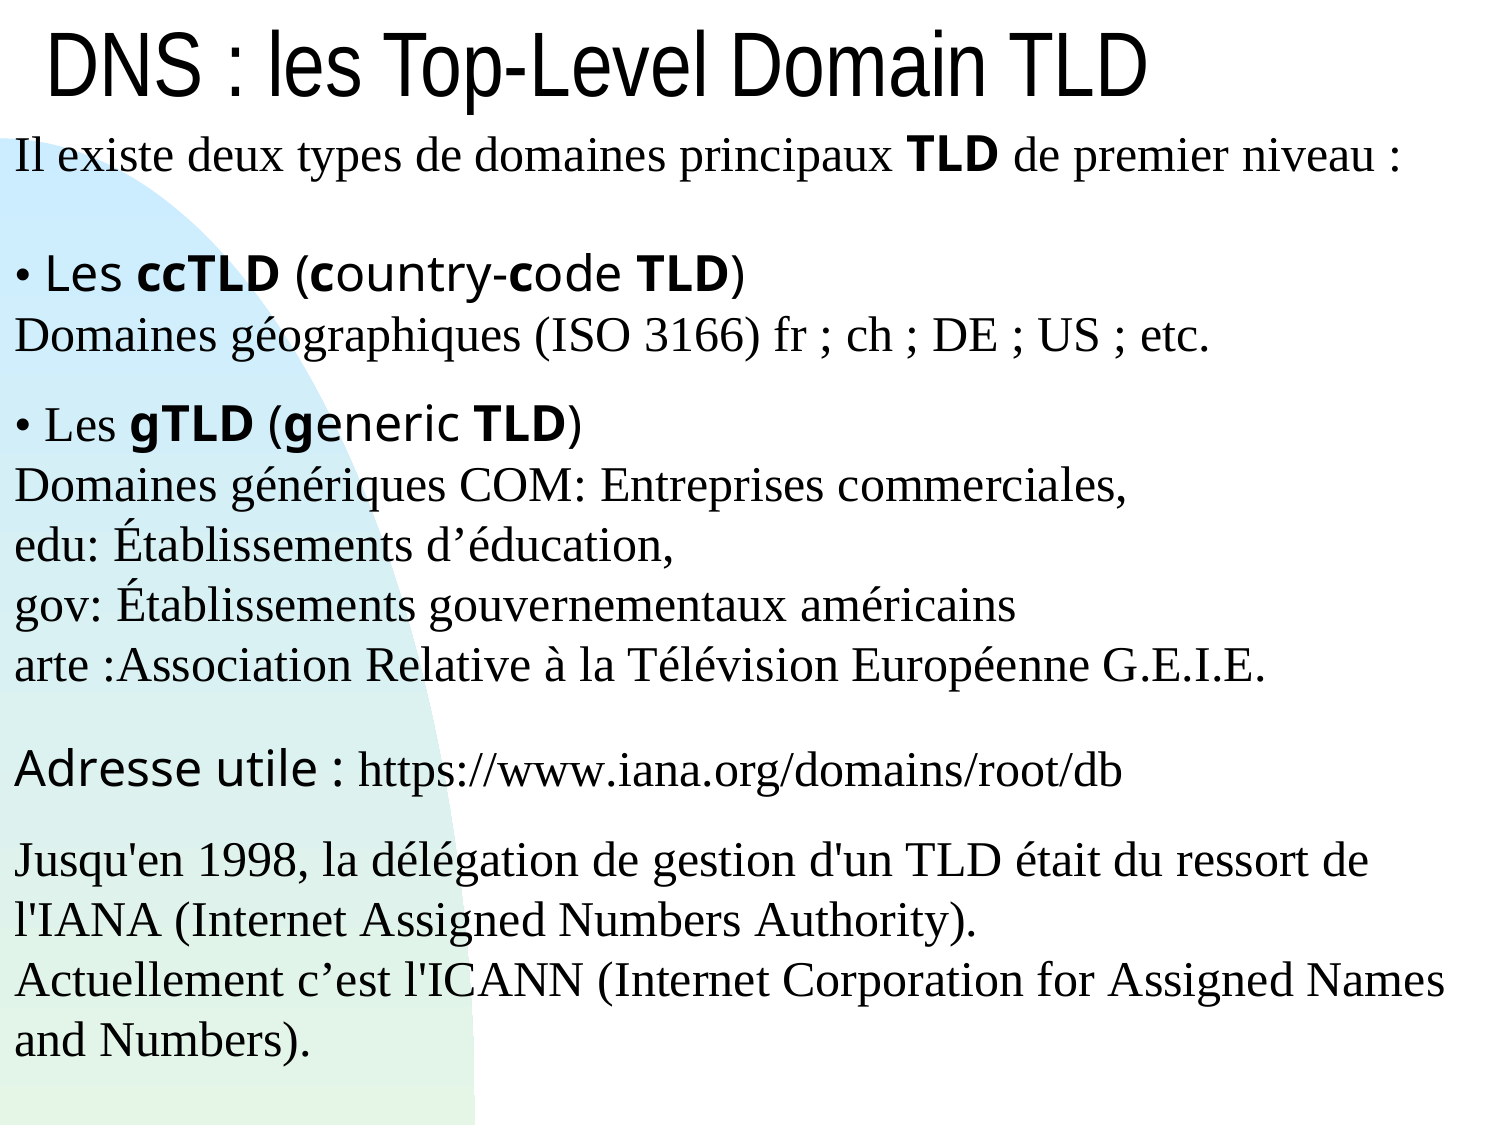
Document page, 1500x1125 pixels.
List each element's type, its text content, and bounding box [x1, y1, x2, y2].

text_box Il existe deux types de domaines principaux TLD de premier niveau : • Les ccTLD (country-code TLD) Domaines géographiques (ISO 3166) fr ; ch ; DE ; US ; etc. • Les gTLD (generic TLD) Domaines génériques COM: Entreprises commerciales, edu: Établissements d’éducation, gov: Établissements gouvernementaux américains arte :Association Relative à la Télévision Européenne G.E.I.E. Adresse utile : https://www.iana.org/domains/root/db Jusqu'en 1998, la délégation de gestion d'un TLD était du ressort de l'IANA (Internet Assigned Numbers Authority). Actuellement c’est l'ICANN (Internet Corporation for Assigned Names and Numbers). [0, 113, 1500, 1075]
title DNS : les Top-Level Domain TLD [30, 0, 1500, 113]
